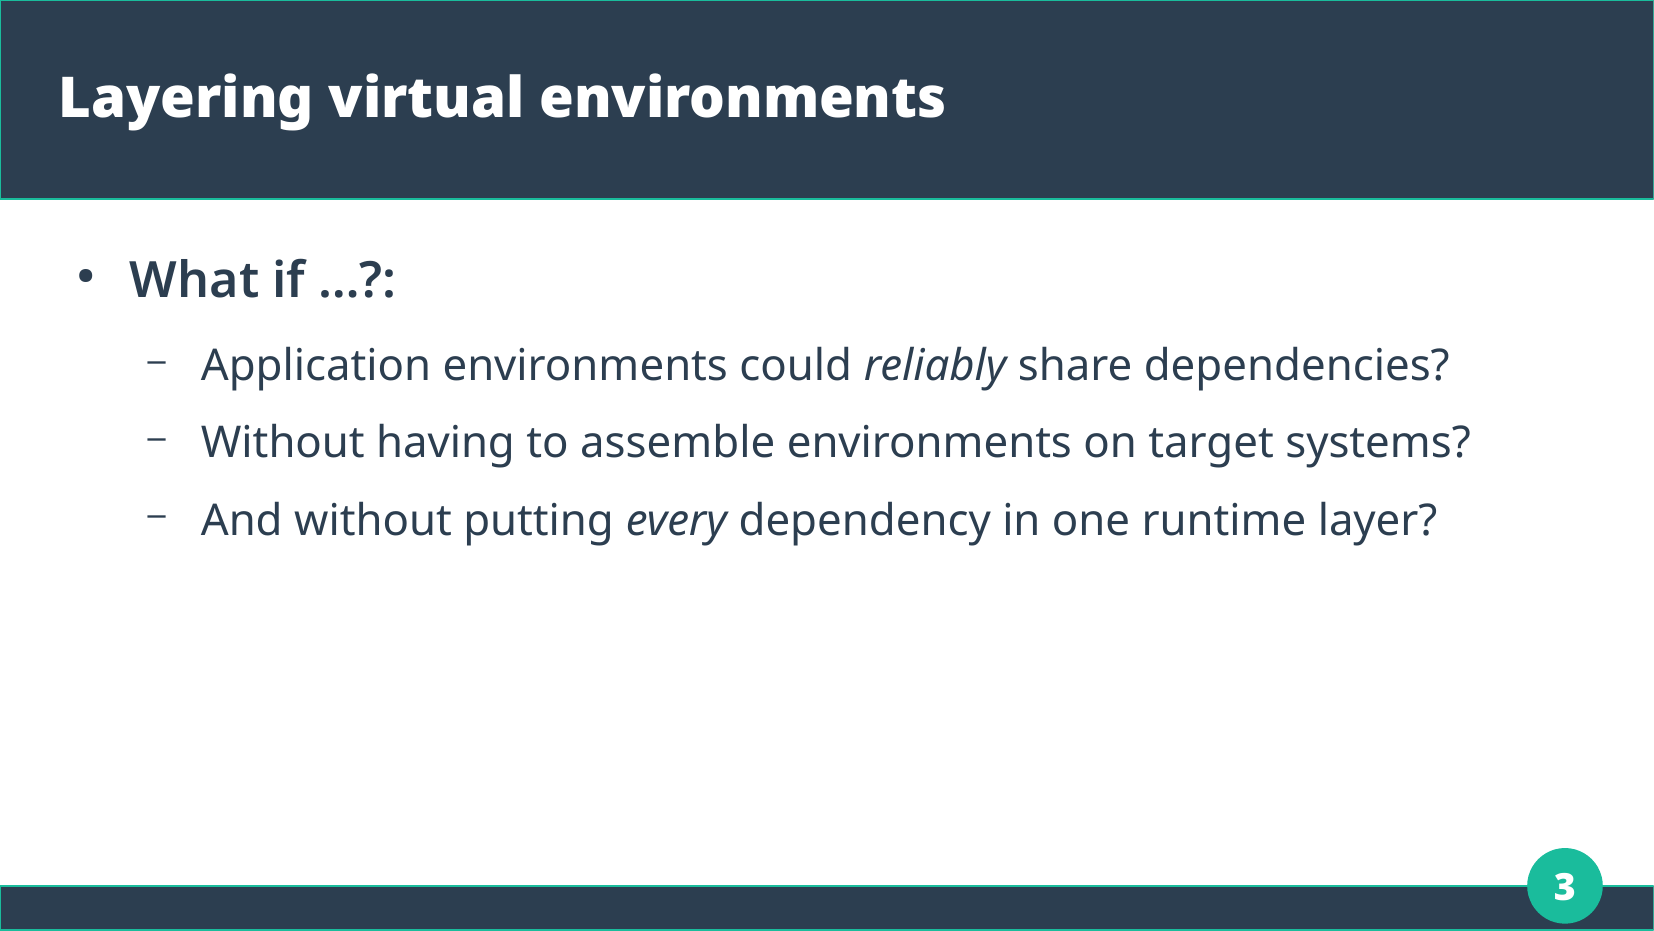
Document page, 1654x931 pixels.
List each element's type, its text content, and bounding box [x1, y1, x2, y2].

list What if …?: Application environments could reliably share dependencies? Without having to assemble environments on target systems? And without putting every dependency in one runtime layer? [59, 243, 1595, 864]
title Layering virtual environments [59, 37, 1595, 156]
